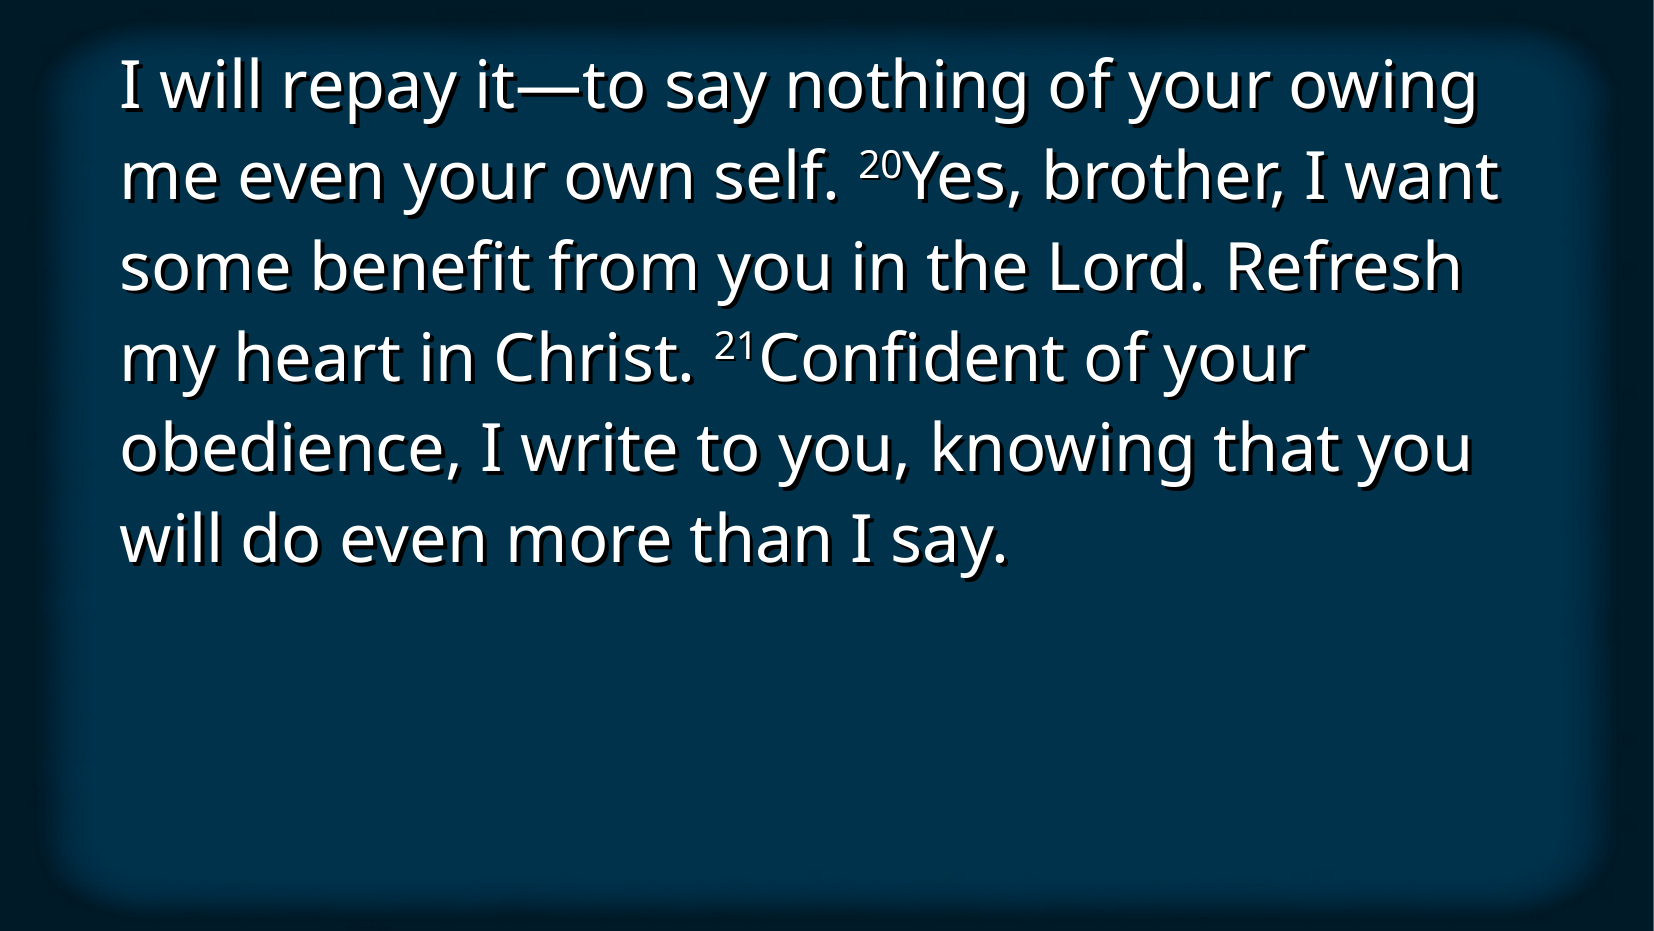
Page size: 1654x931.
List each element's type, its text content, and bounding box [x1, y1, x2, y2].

text_box I will repay it—to say nothing of your owing me even your own self. 20Yes, brother, I want some benefit from you in the Lord. Refresh my heart in Christ. 21Confident of your obedience, I write to you, knowing that you will do even more than I say. [105, 30, 1546, 578]
picture [0, 0, 1654, 931]
